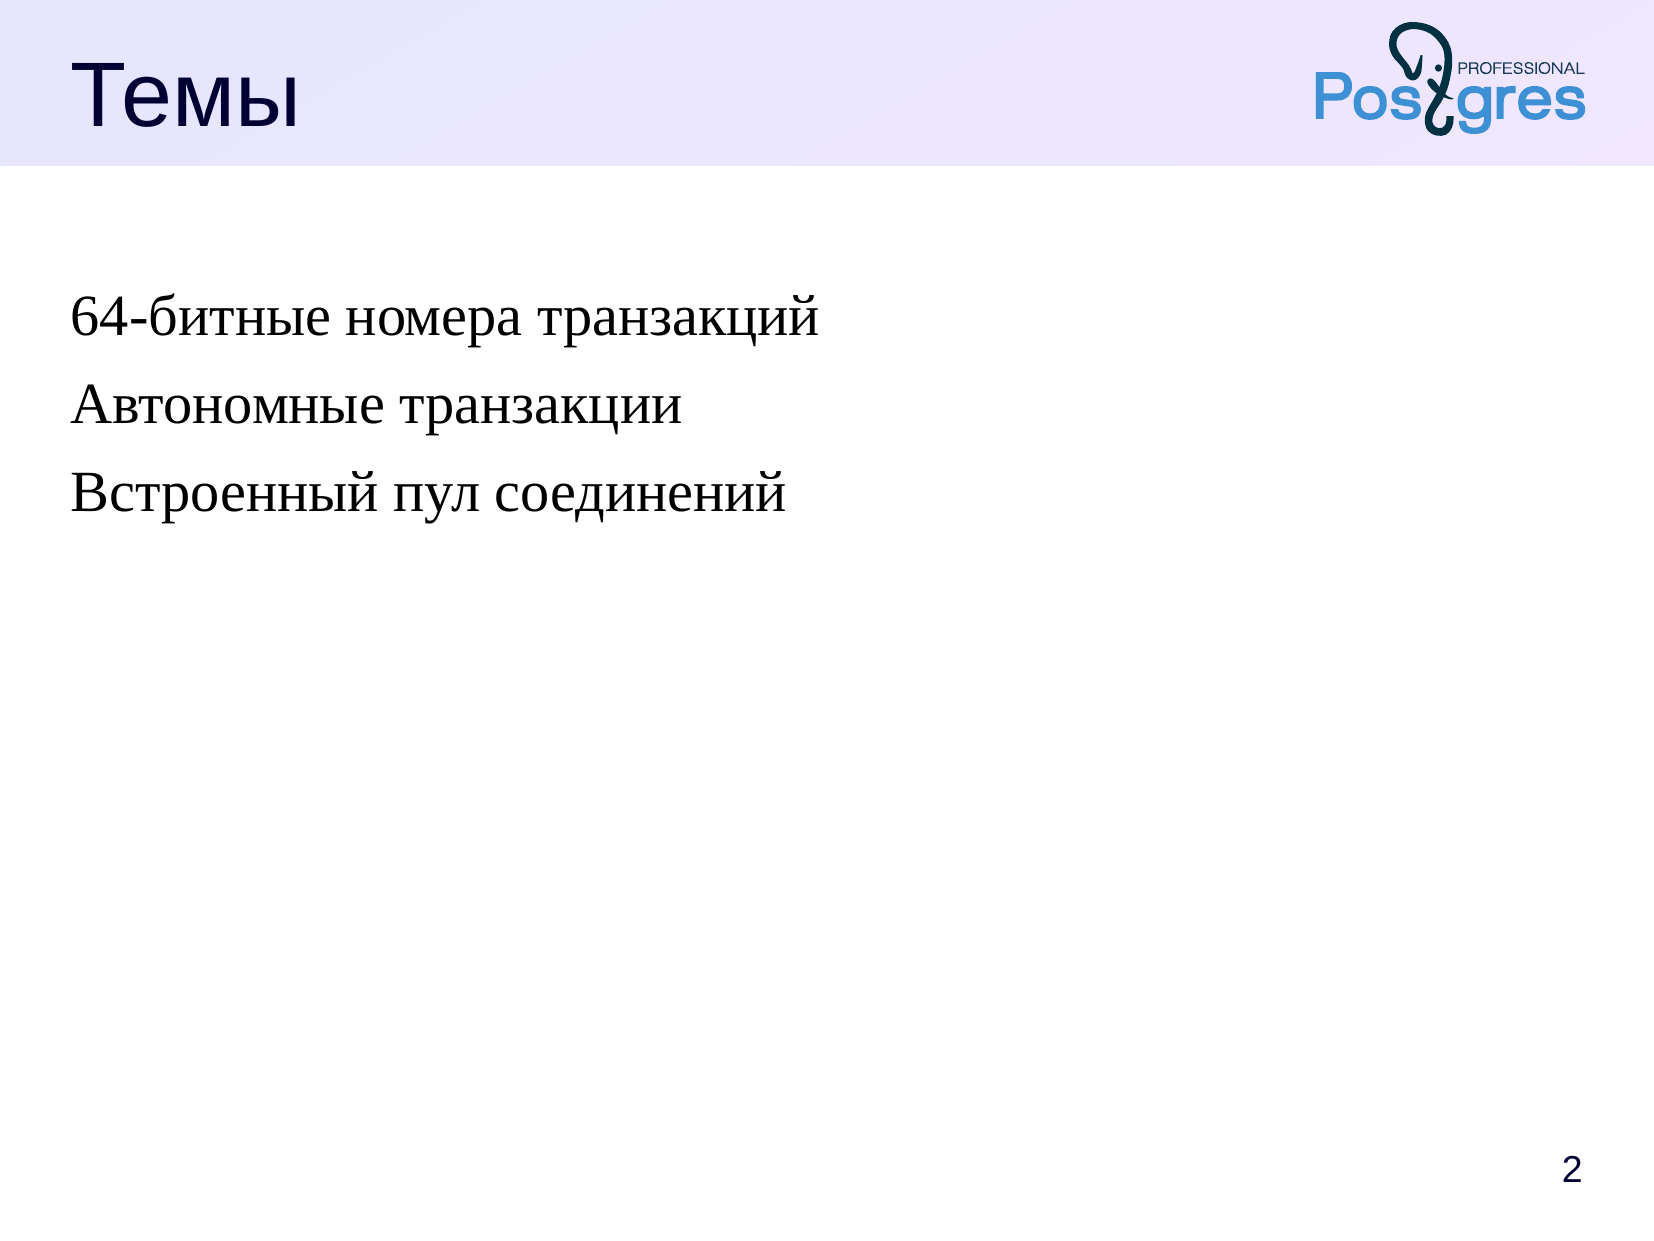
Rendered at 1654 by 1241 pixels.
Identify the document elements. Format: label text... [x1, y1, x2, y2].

title Темы [70, 43, 1241, 147]
list 64-битные номера транзакций Автономные транзакции Встроенный пул соединений [70, 283, 1583, 1141]
